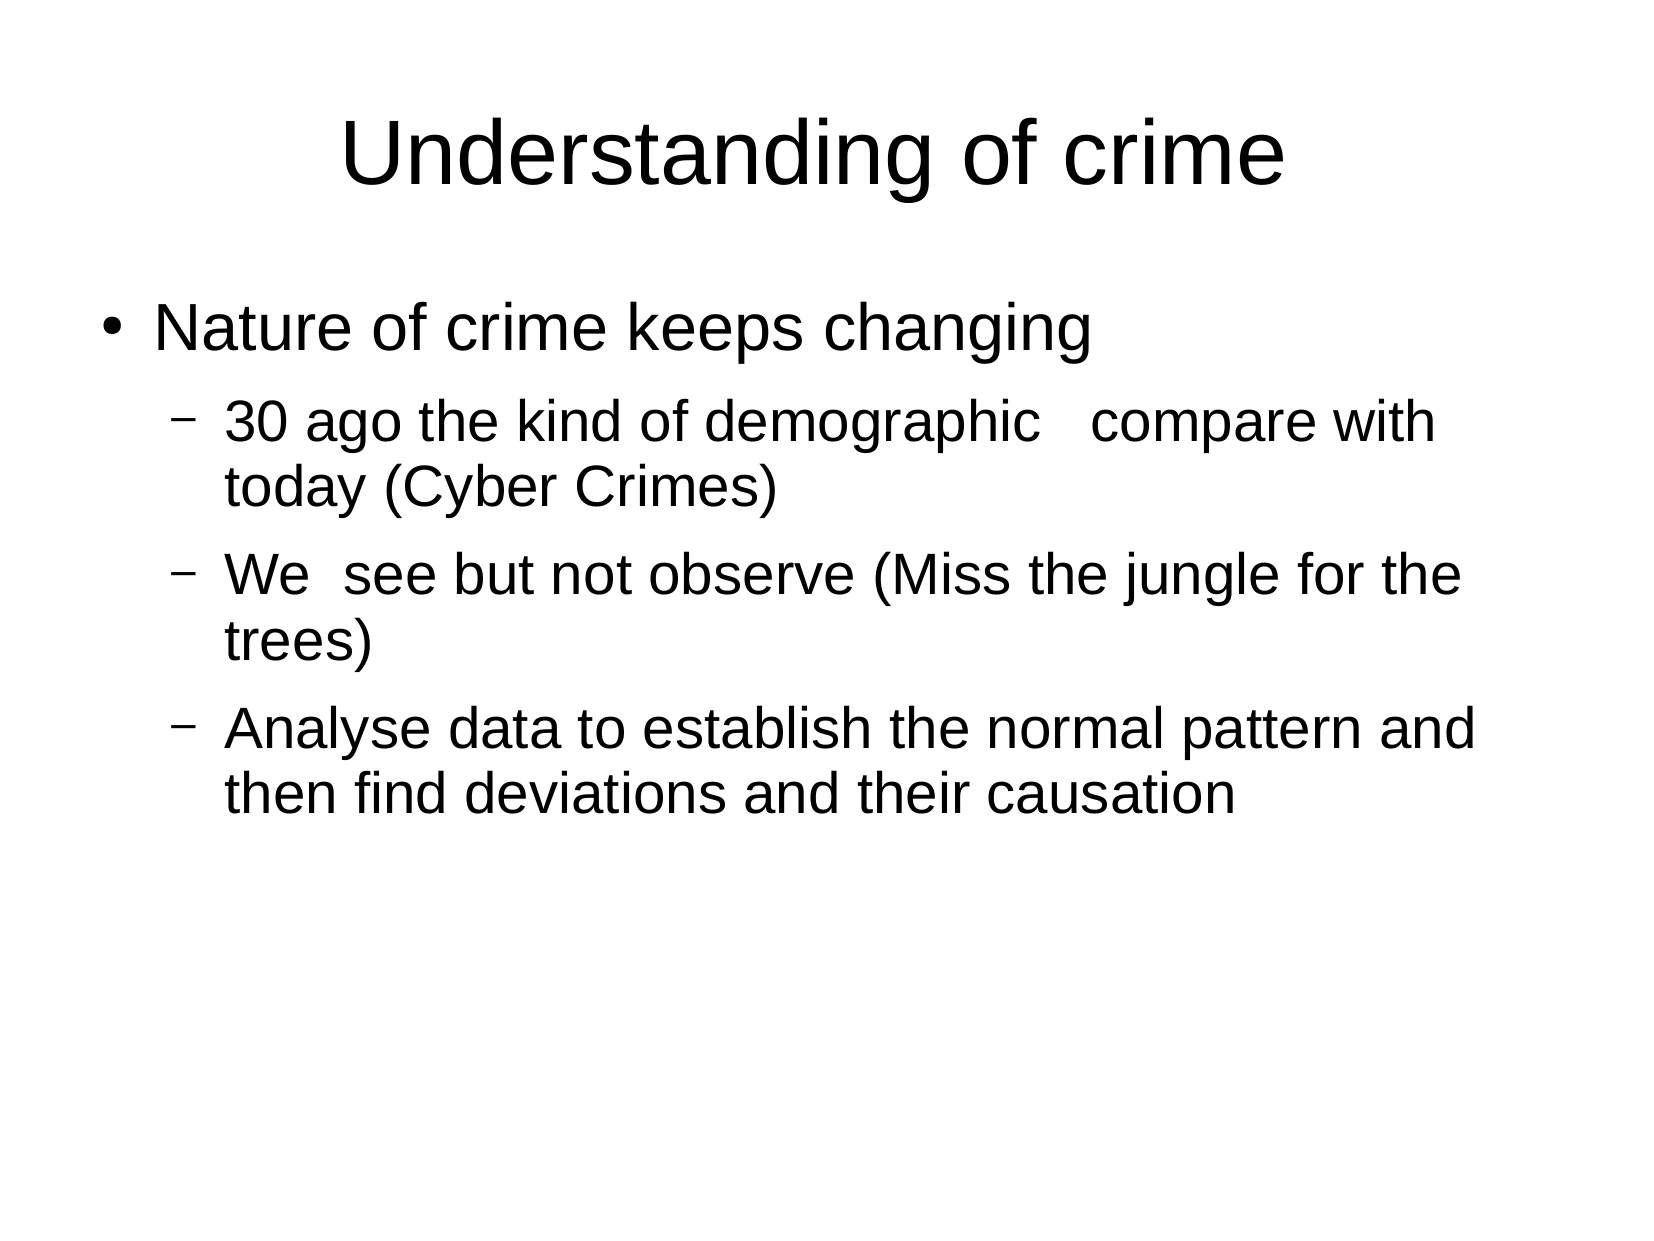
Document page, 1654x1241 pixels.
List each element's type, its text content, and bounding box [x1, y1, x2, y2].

title Understanding of crime [82, 49, 1571, 257]
list Nature of crime keeps changing 30 ago the kind of demographic compare with today (Cyber Crimes) We see but not observe (Miss the jungle for the trees) Analyse data to establish the normal pattern and then find deviations and their causation [82, 290, 1571, 1010]
